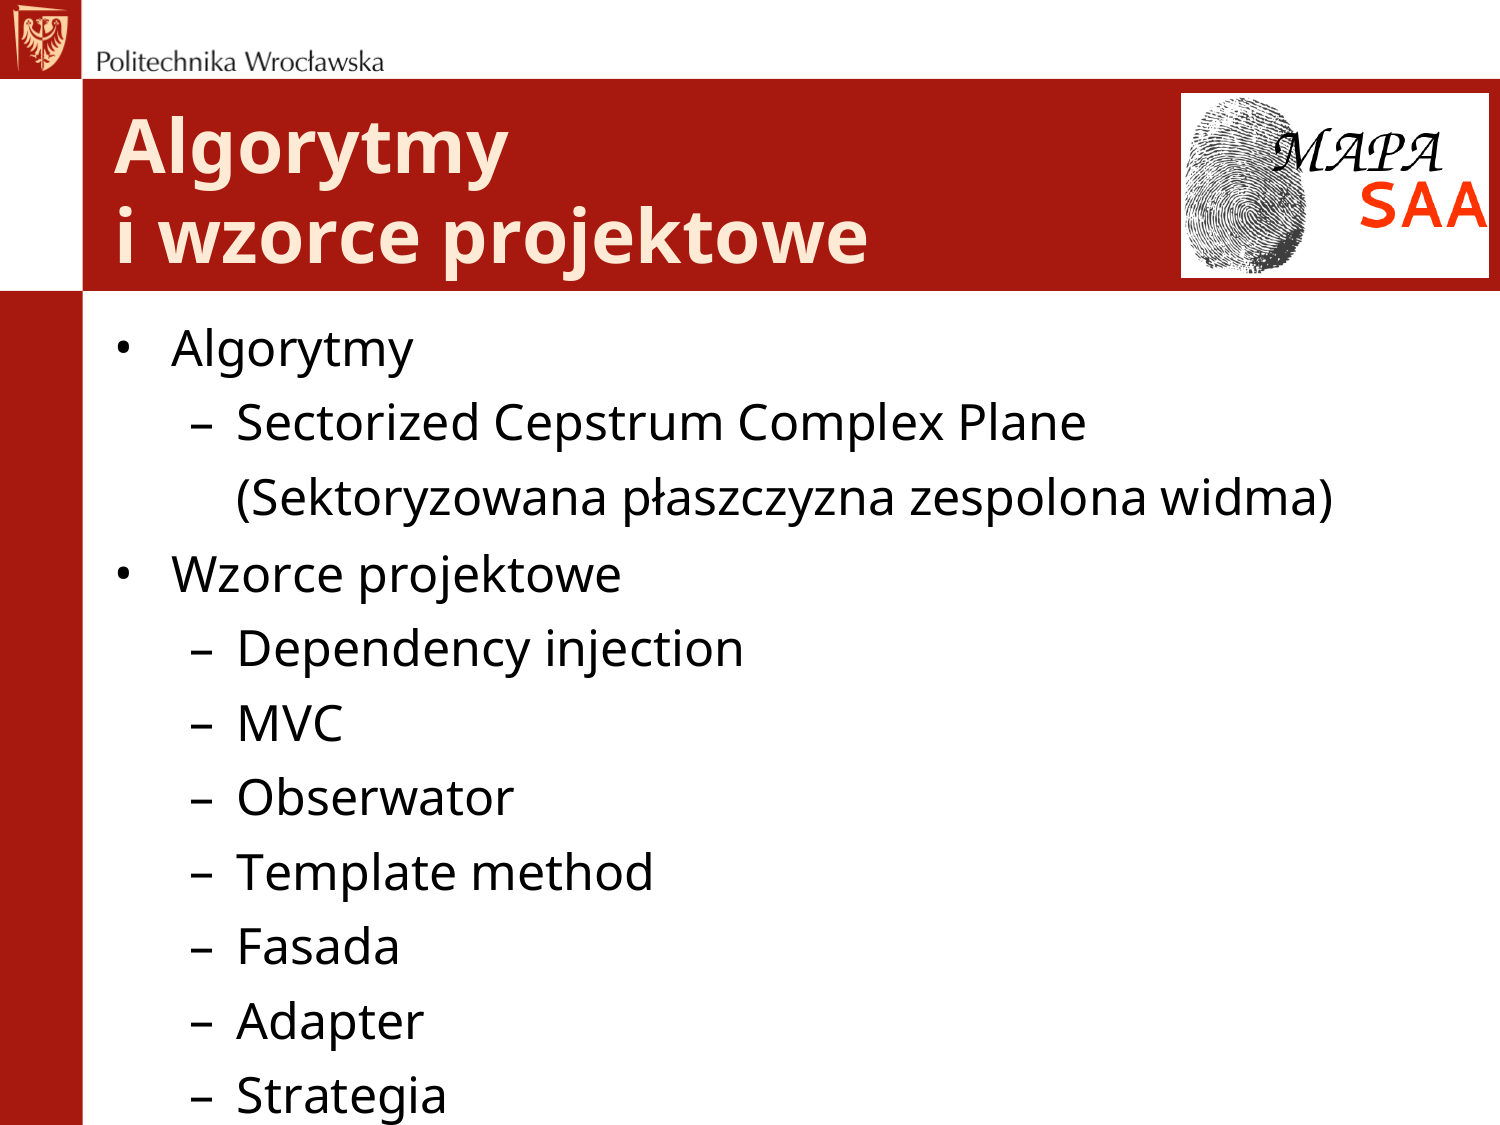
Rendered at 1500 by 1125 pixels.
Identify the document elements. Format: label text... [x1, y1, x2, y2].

list Algorytmy Sectorized Cepstrum Complex Plane (Sektoryzowana płaszczyzna zespolona widma) Wzorce projektowe Dependency injection MVC Obserwator Template method Fasada Adapter Strategia [100, 308, 1483, 1125]
picture [1181, 93, 1489, 278]
picture [0, 0, 384, 79]
title Algorytmy i wzorce projektowe [100, 90, 1483, 287]
